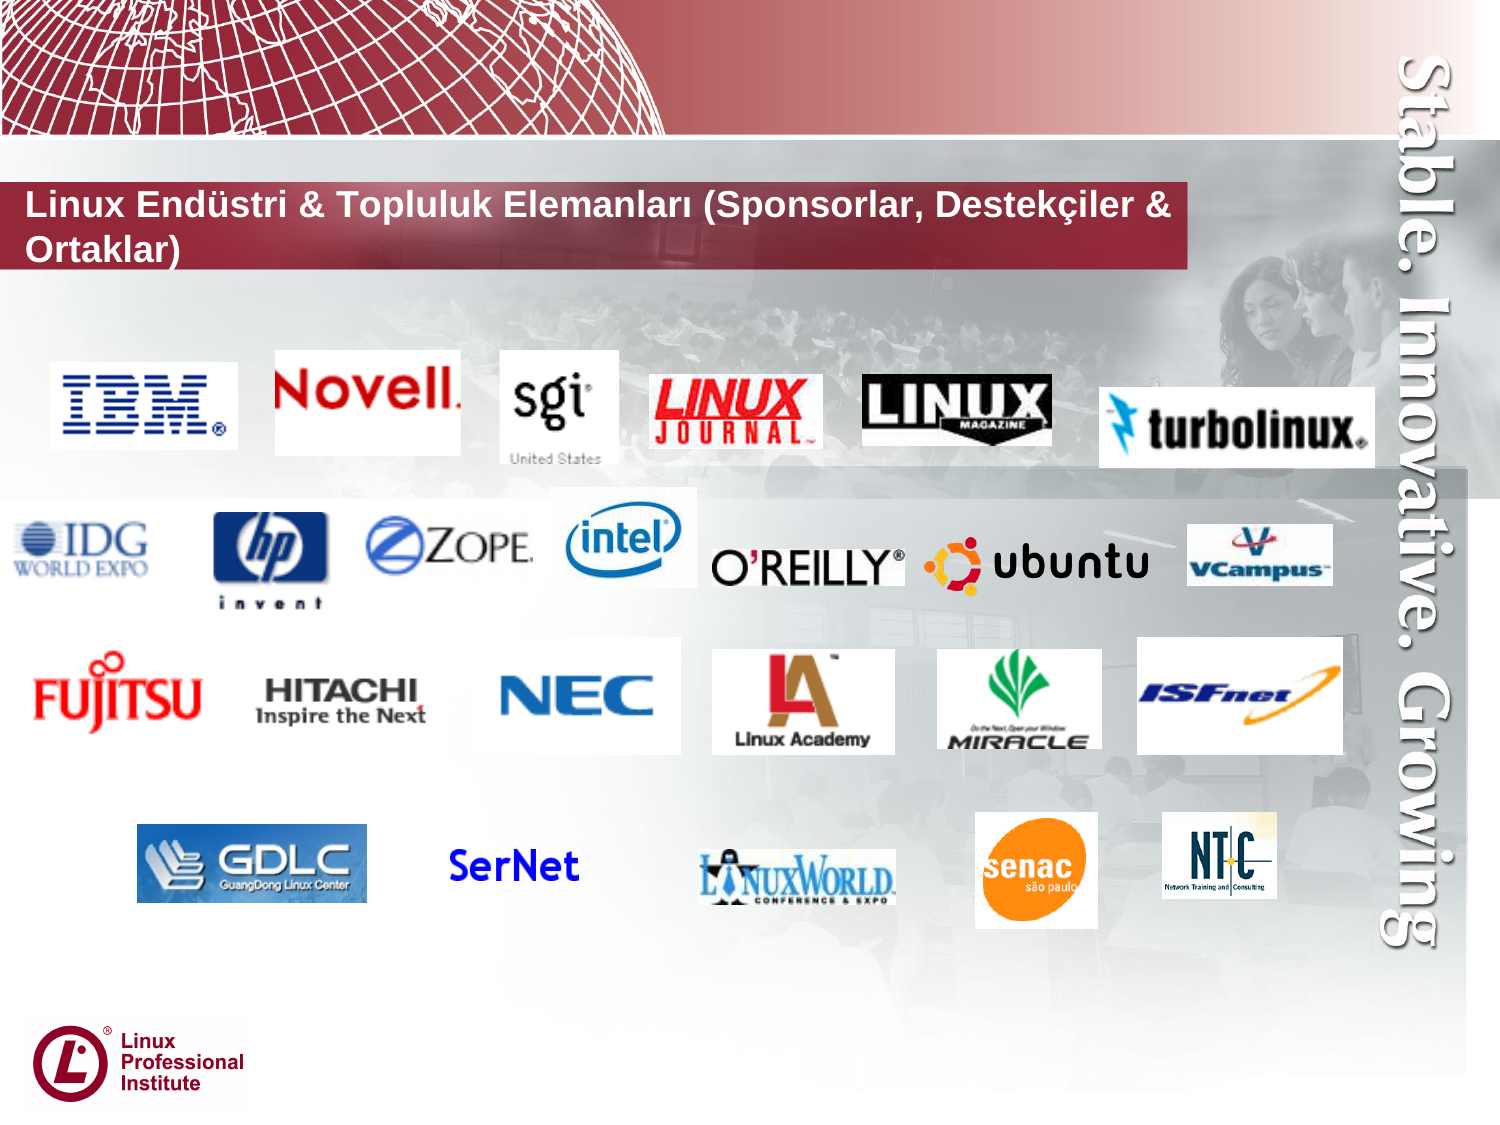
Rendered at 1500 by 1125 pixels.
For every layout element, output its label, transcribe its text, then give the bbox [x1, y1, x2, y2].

text_box Linux Endüstri & Topluluk Elemanları (Sponsorlar, Destekçiler & Ortaklar)‏ [11, 174, 1313, 276]
chart [862, 375, 1052, 446]
chart [649, 375, 823, 449]
picture [0, 0, 1500, 1113]
